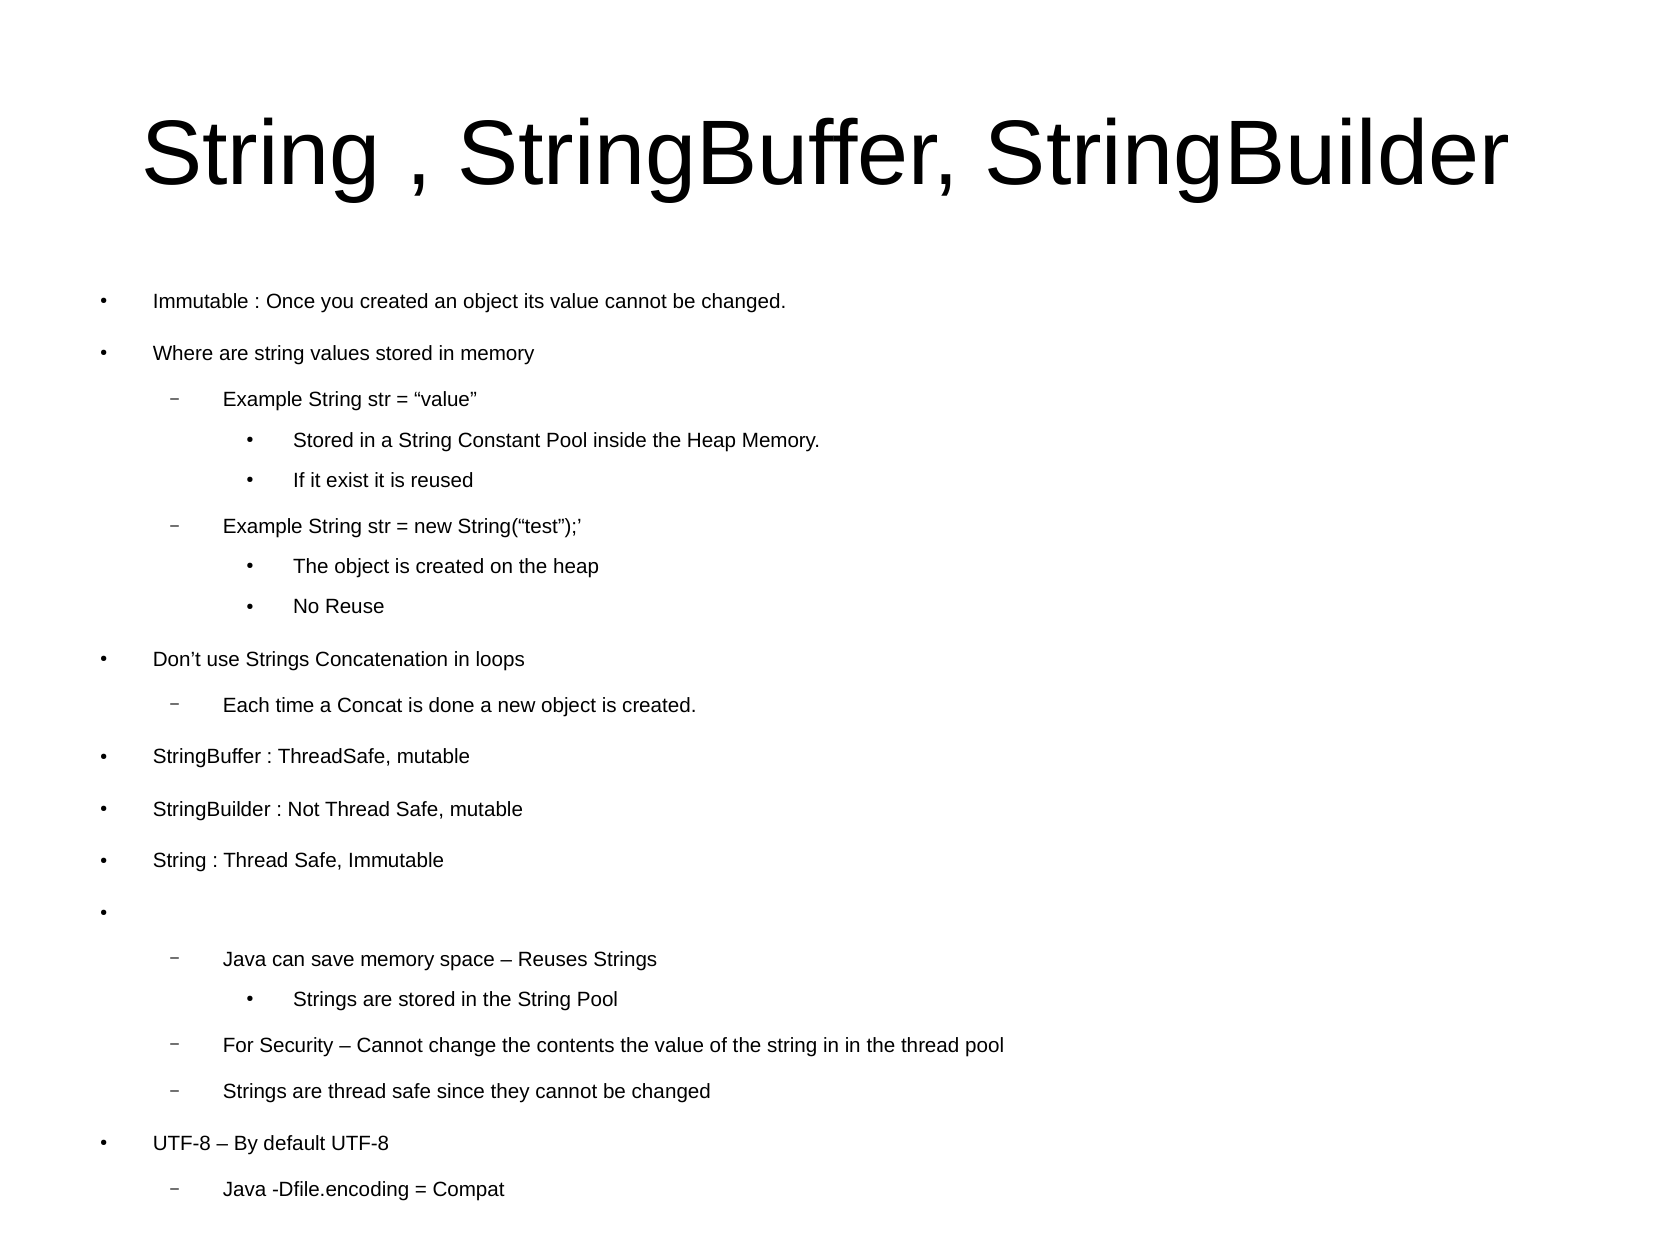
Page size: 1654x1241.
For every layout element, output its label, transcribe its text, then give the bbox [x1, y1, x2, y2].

list Immutable : Once you created an object its value cannot be changed. Where are string values stored in memory Example String str = “value” Stored in a String Constant Pool inside the Heap Memory. If it exist it is reused Example String str = new String(“test”);’ The object is created on the heap No Reuse Don’t use Strings Concatenation in loops Each time a Concat is done a new object is created. StringBuffer : ThreadSafe, mutable StringBuilder : Not Thread Safe, mutable String : Thread Safe, Immutable Java can save memory space – Reuses Strings Strings are stored in the String Pool For Security – Cannot change the contents the value of the string in in the thread pool Strings are thread safe since they cannot be changed UTF-8 – By default UTF-8 Java -Dfile.encoding = Compat [82, 290, 1571, 1216]
title String , StringBuffer, StringBuilder [82, 49, 1571, 257]
